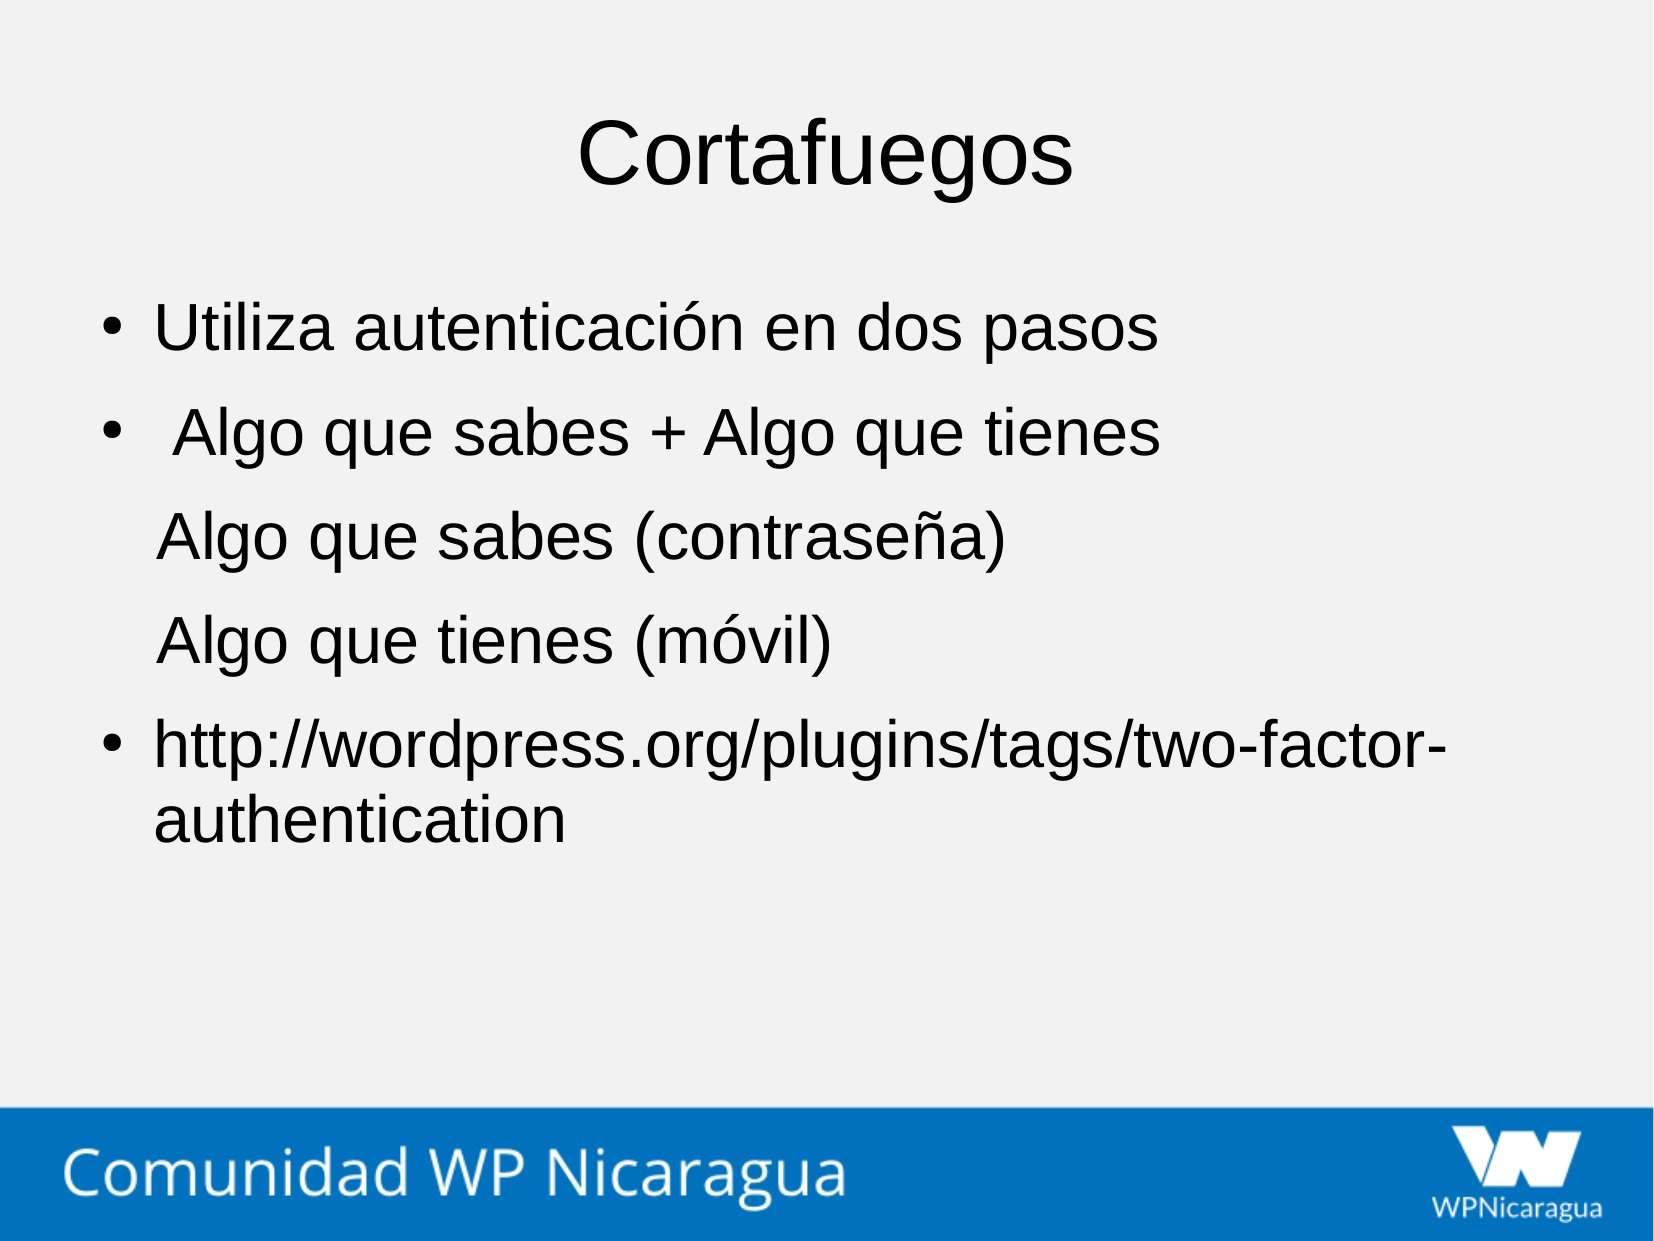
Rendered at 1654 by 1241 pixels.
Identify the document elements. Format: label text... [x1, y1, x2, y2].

title Cortafuegos [82, 49, 1571, 257]
picture [0, 0, 1654, 1241]
list Utiliza autenticación en dos pasos Algo que sabes + Algo que tienes Algo que sabes (contraseña) Algo que tienes (móvil) http://wordpress.org/plugins/tags/two-factor-authentication [82, 290, 1571, 1010]
